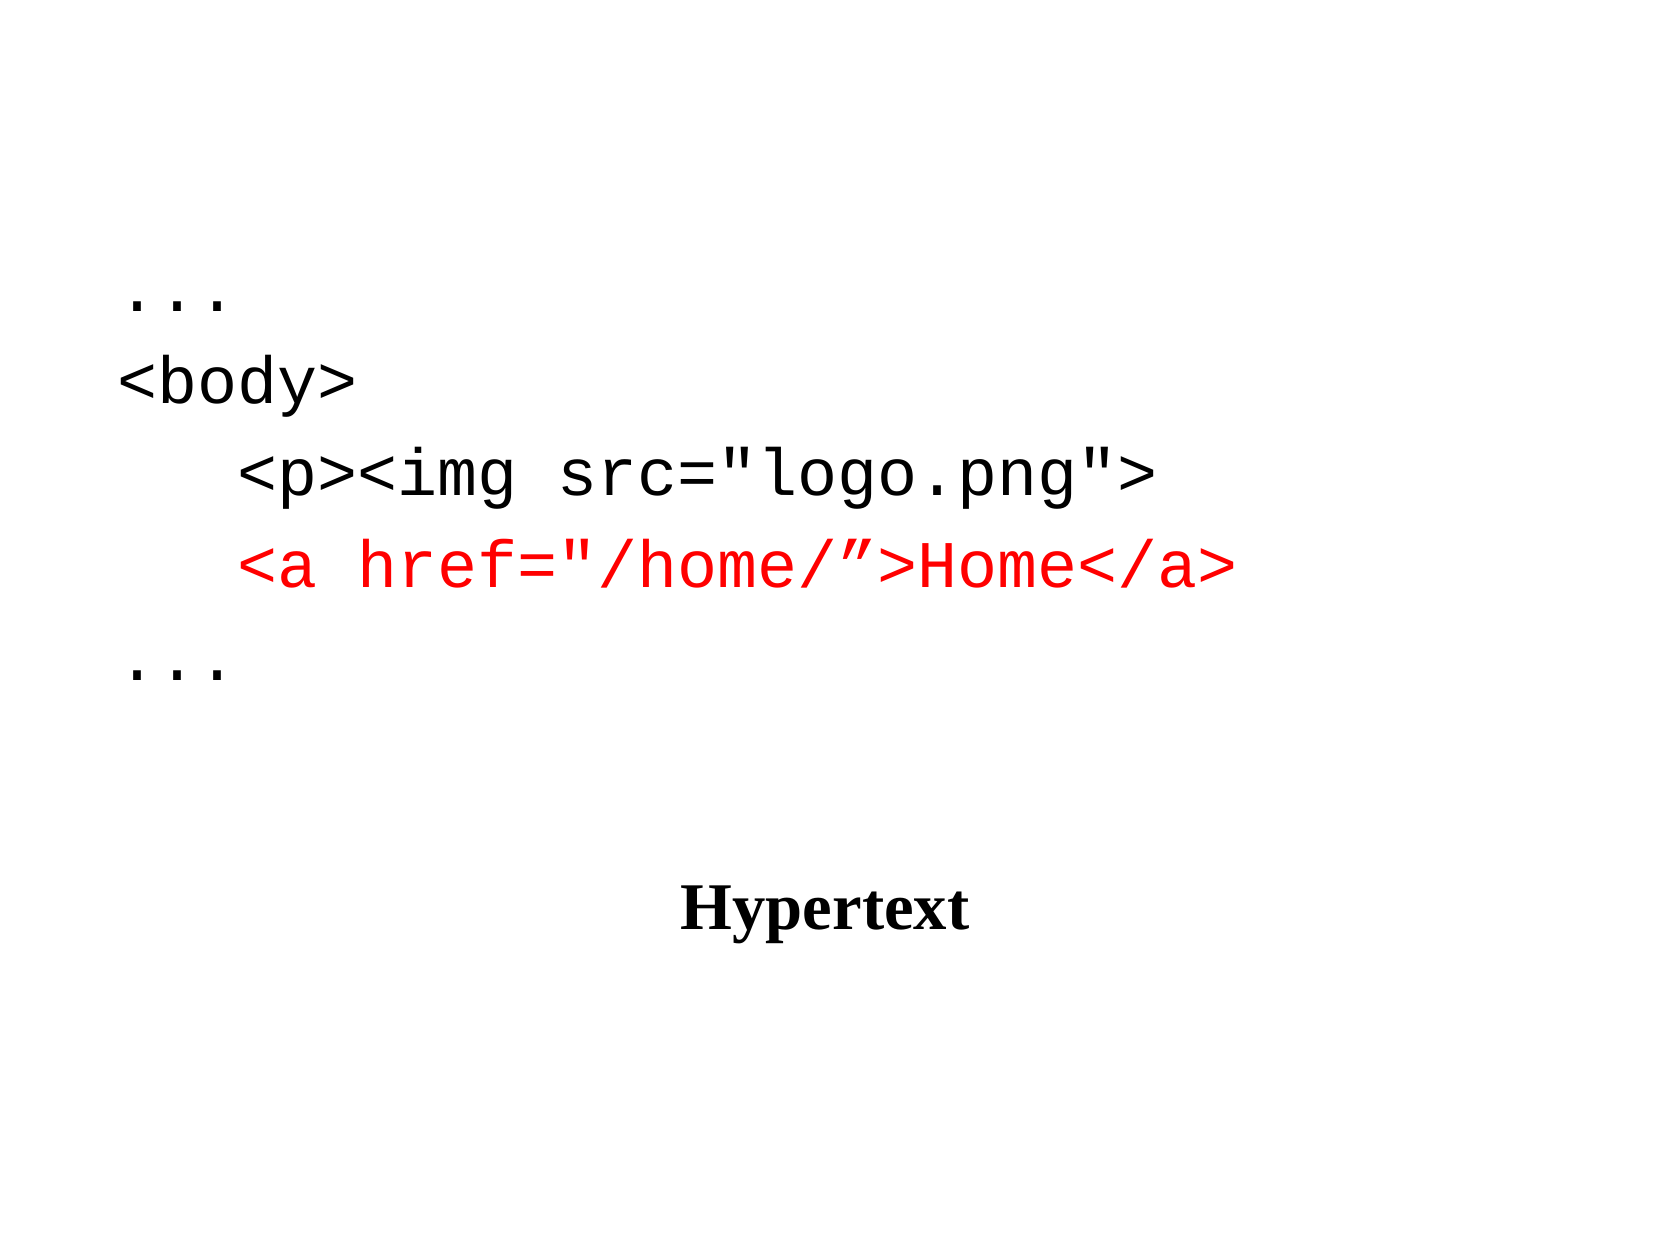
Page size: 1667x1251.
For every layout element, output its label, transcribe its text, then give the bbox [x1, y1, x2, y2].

text_box Hypertext [37, 862, 1613, 1126]
text_box ... <body> <p><img src="logo.png"> <a href="/home/”>Home</a> ... [37, 55, 1613, 862]
